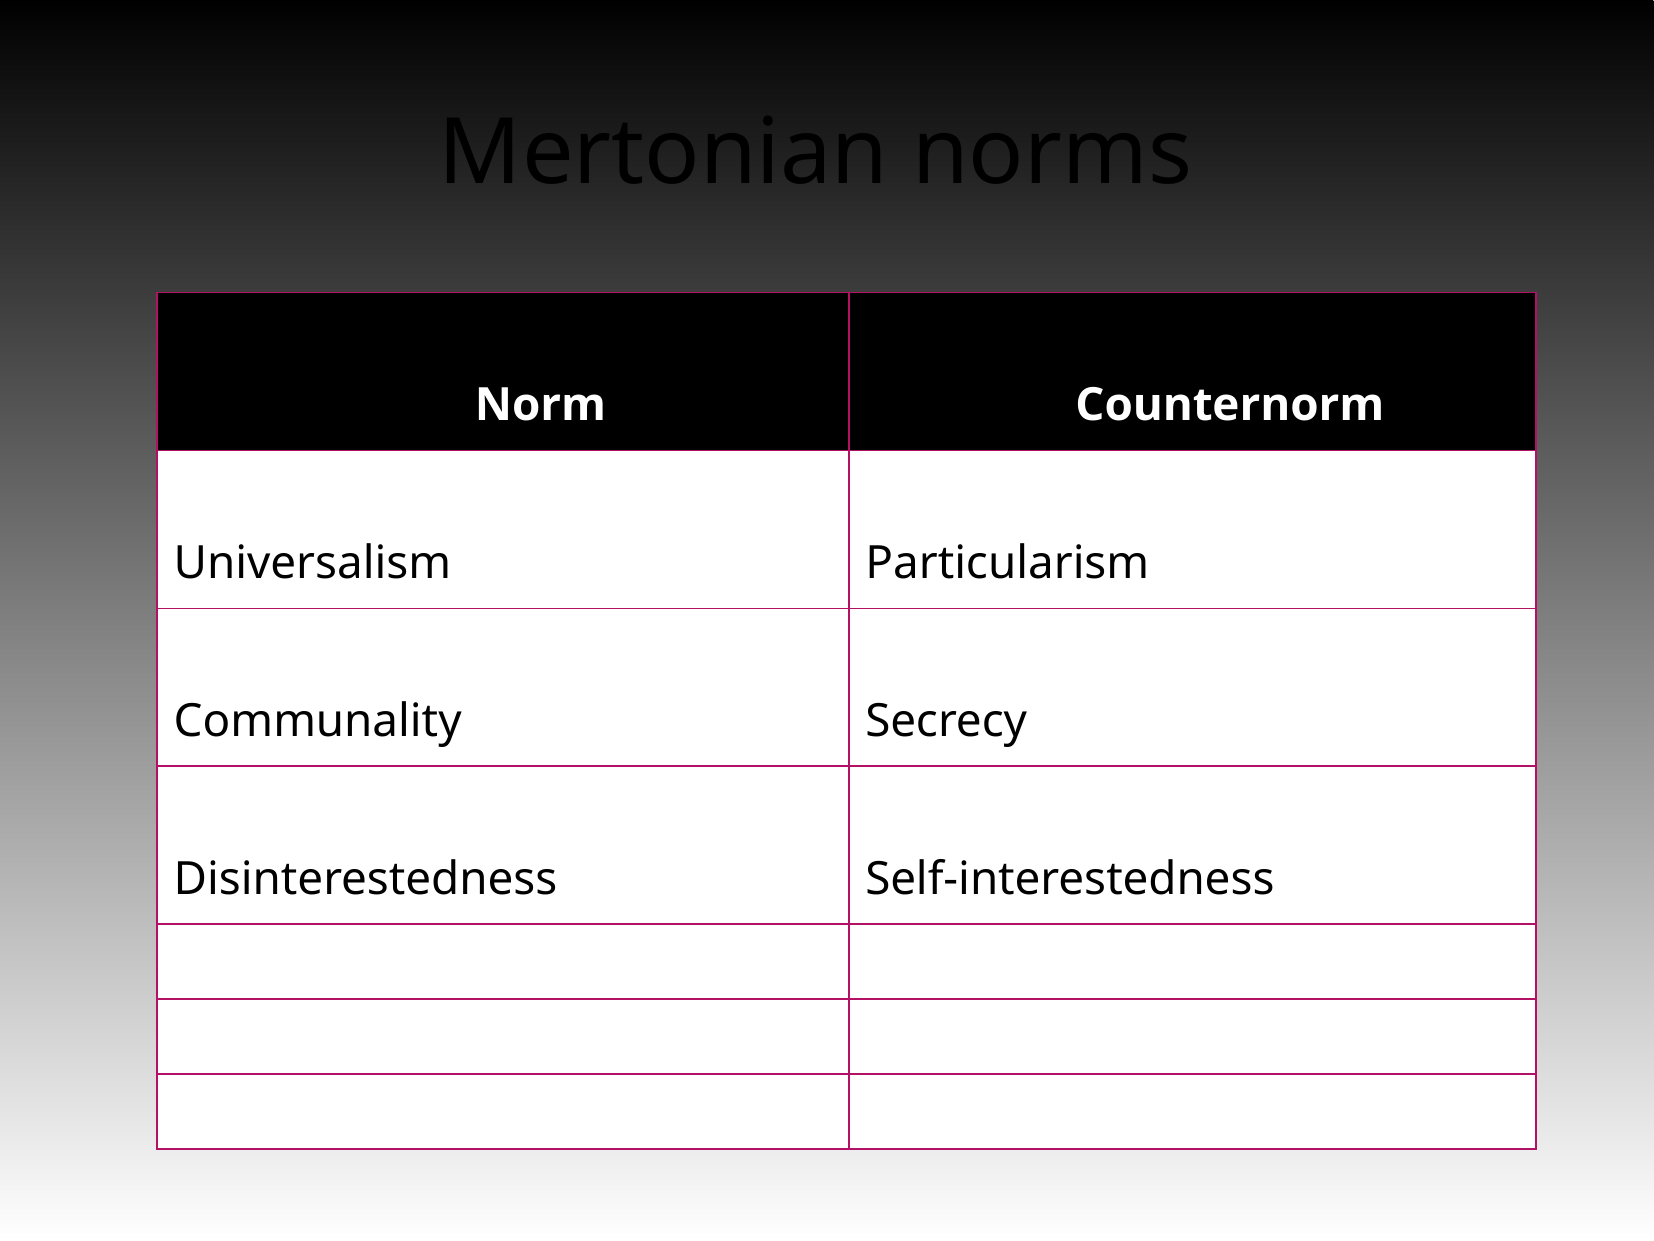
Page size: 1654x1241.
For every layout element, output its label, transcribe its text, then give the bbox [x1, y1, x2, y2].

title Mertonian norms [71, 45, 1561, 253]
table_cell Particularism [850, 451, 1535, 608]
table_cell Universalism [158, 451, 848, 608]
table_cell [158, 1075, 848, 1148]
table_cell Communality [158, 609, 848, 765]
table_cell [850, 1075, 1535, 1148]
table_header Counternorm [850, 293, 1535, 450]
table_cell Secrecy [850, 609, 1535, 765]
table_cell Disinterestedness [158, 767, 848, 923]
table_cell Self-interestedness [850, 767, 1535, 923]
table_header Norm [158, 293, 848, 450]
table_cell [850, 925, 1535, 998]
table_cell [158, 1000, 848, 1073]
table_cell [158, 925, 848, 998]
table_cell [850, 1000, 1535, 1073]
